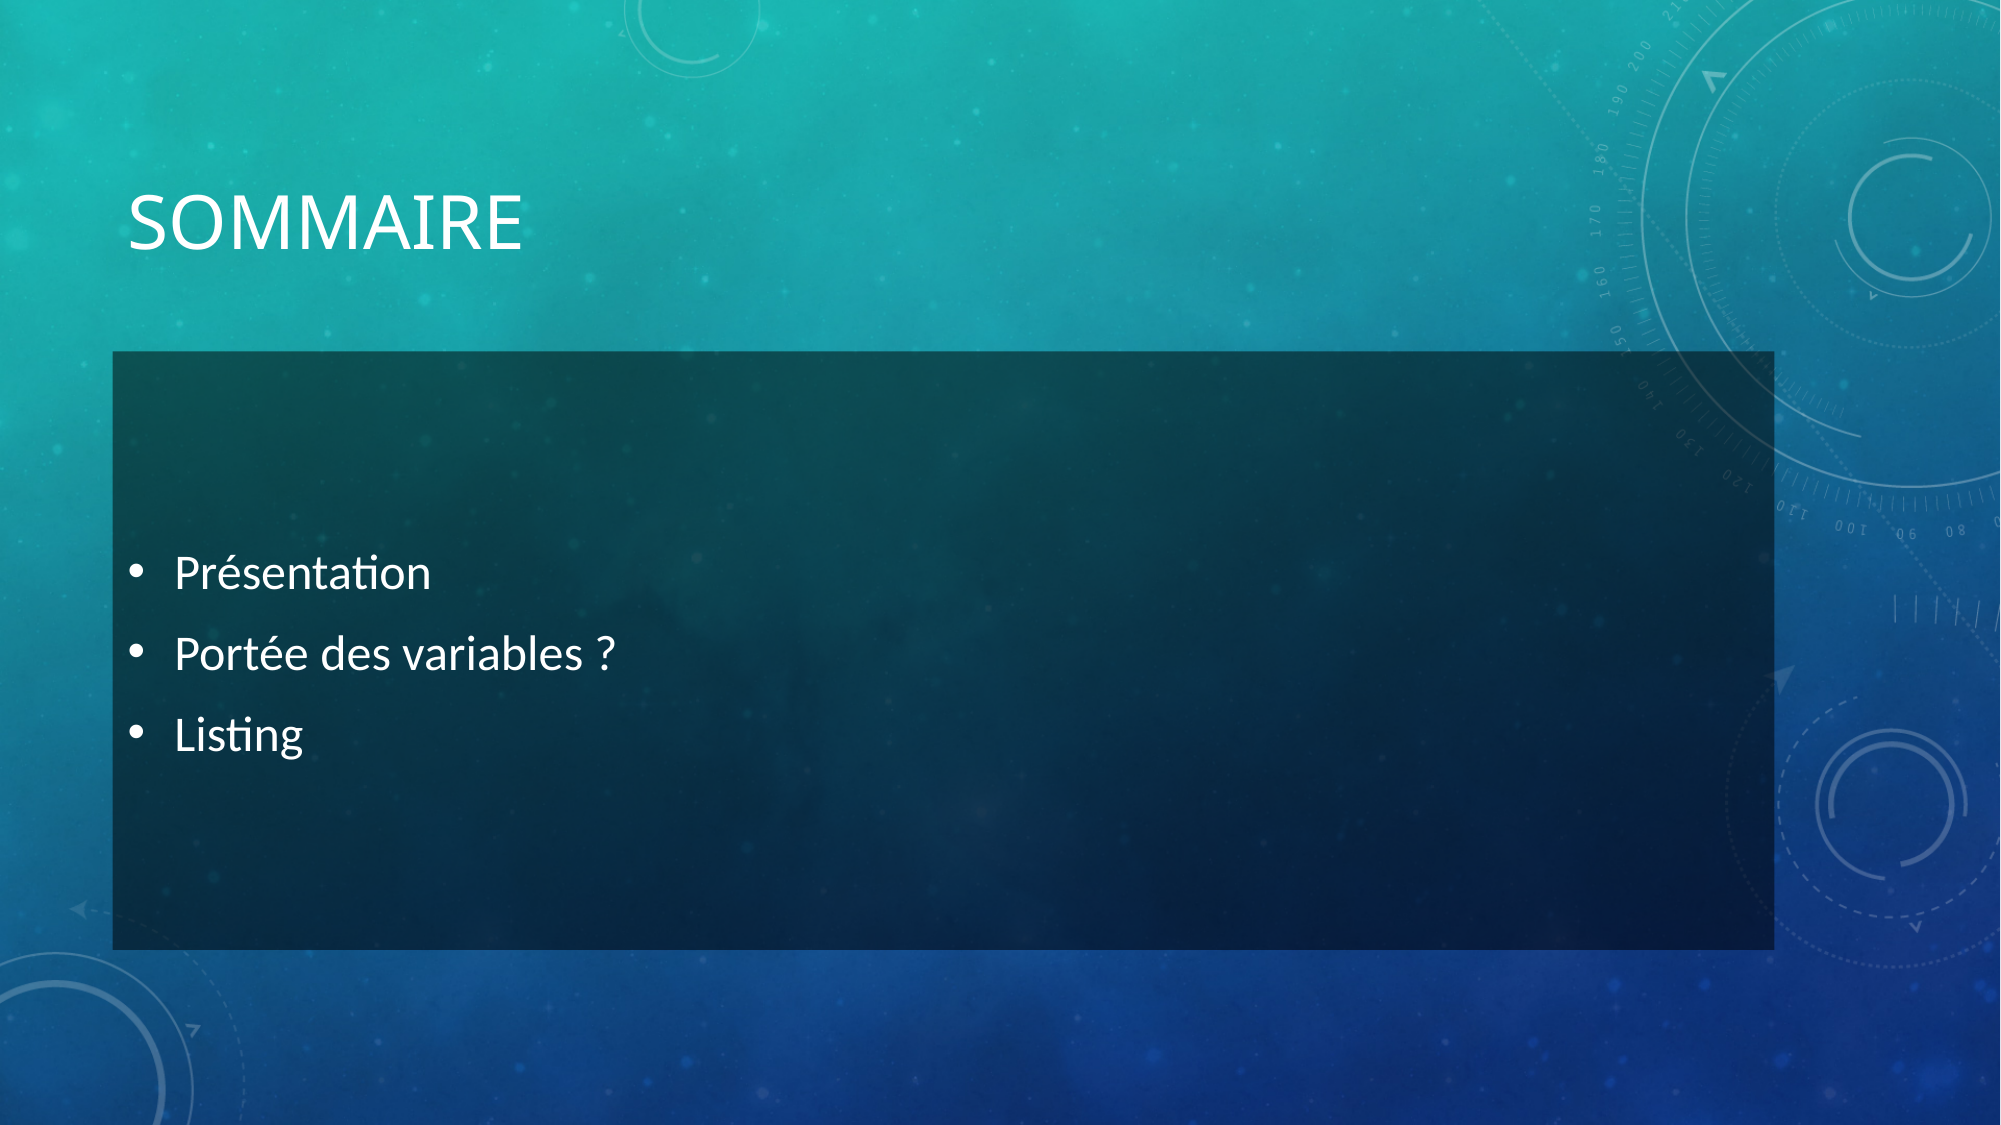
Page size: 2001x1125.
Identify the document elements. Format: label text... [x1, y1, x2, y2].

title Sommaire [112, 99, 1775, 339]
list Présentation Portée des variables ? Listing [112, 351, 1775, 950]
